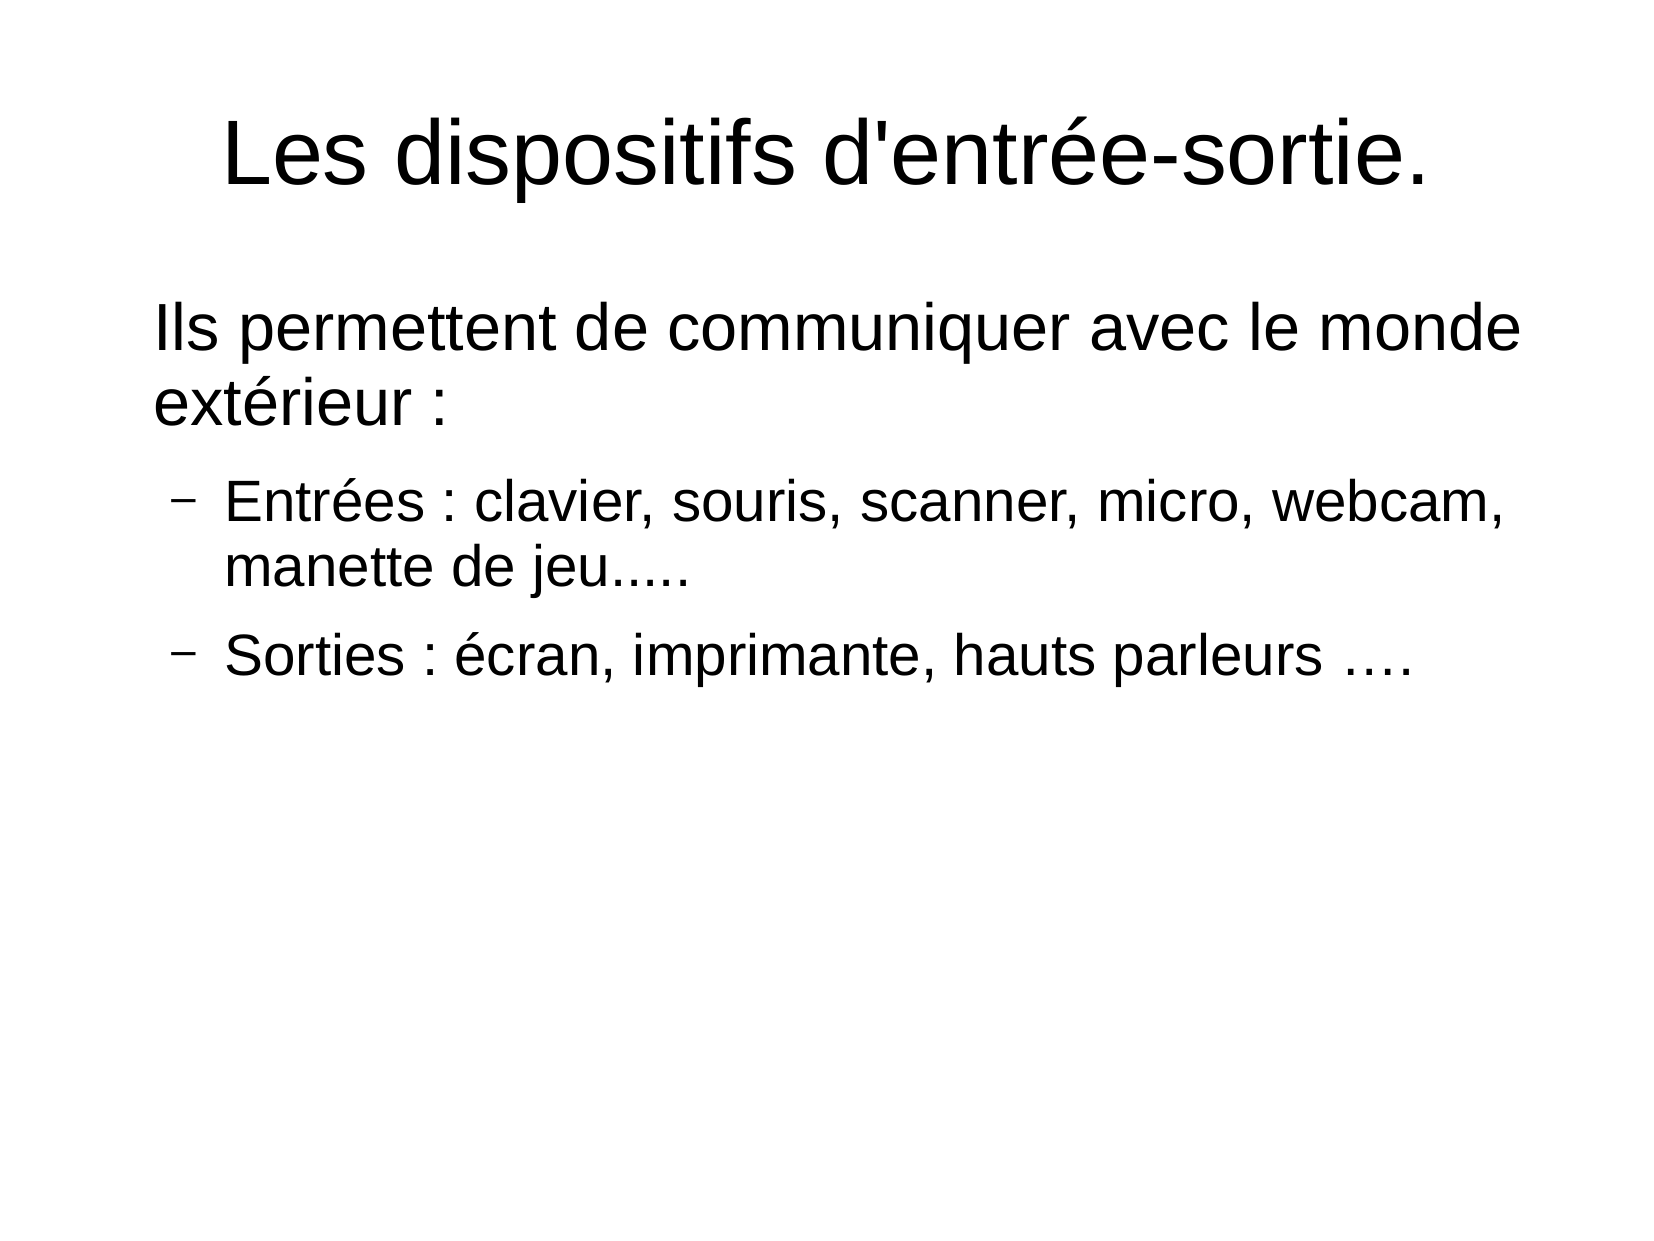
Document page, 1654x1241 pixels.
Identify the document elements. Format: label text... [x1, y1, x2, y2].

title Les dispositifs d'entrée-sortie. [82, 49, 1571, 257]
list Ils permettent de communiquer avec le monde extérieur : Entrées : clavier, souris, scanner, micro, webcam, manette de jeu..... Sorties : écran, imprimante, hauts parleurs …. [82, 290, 1571, 1109]
